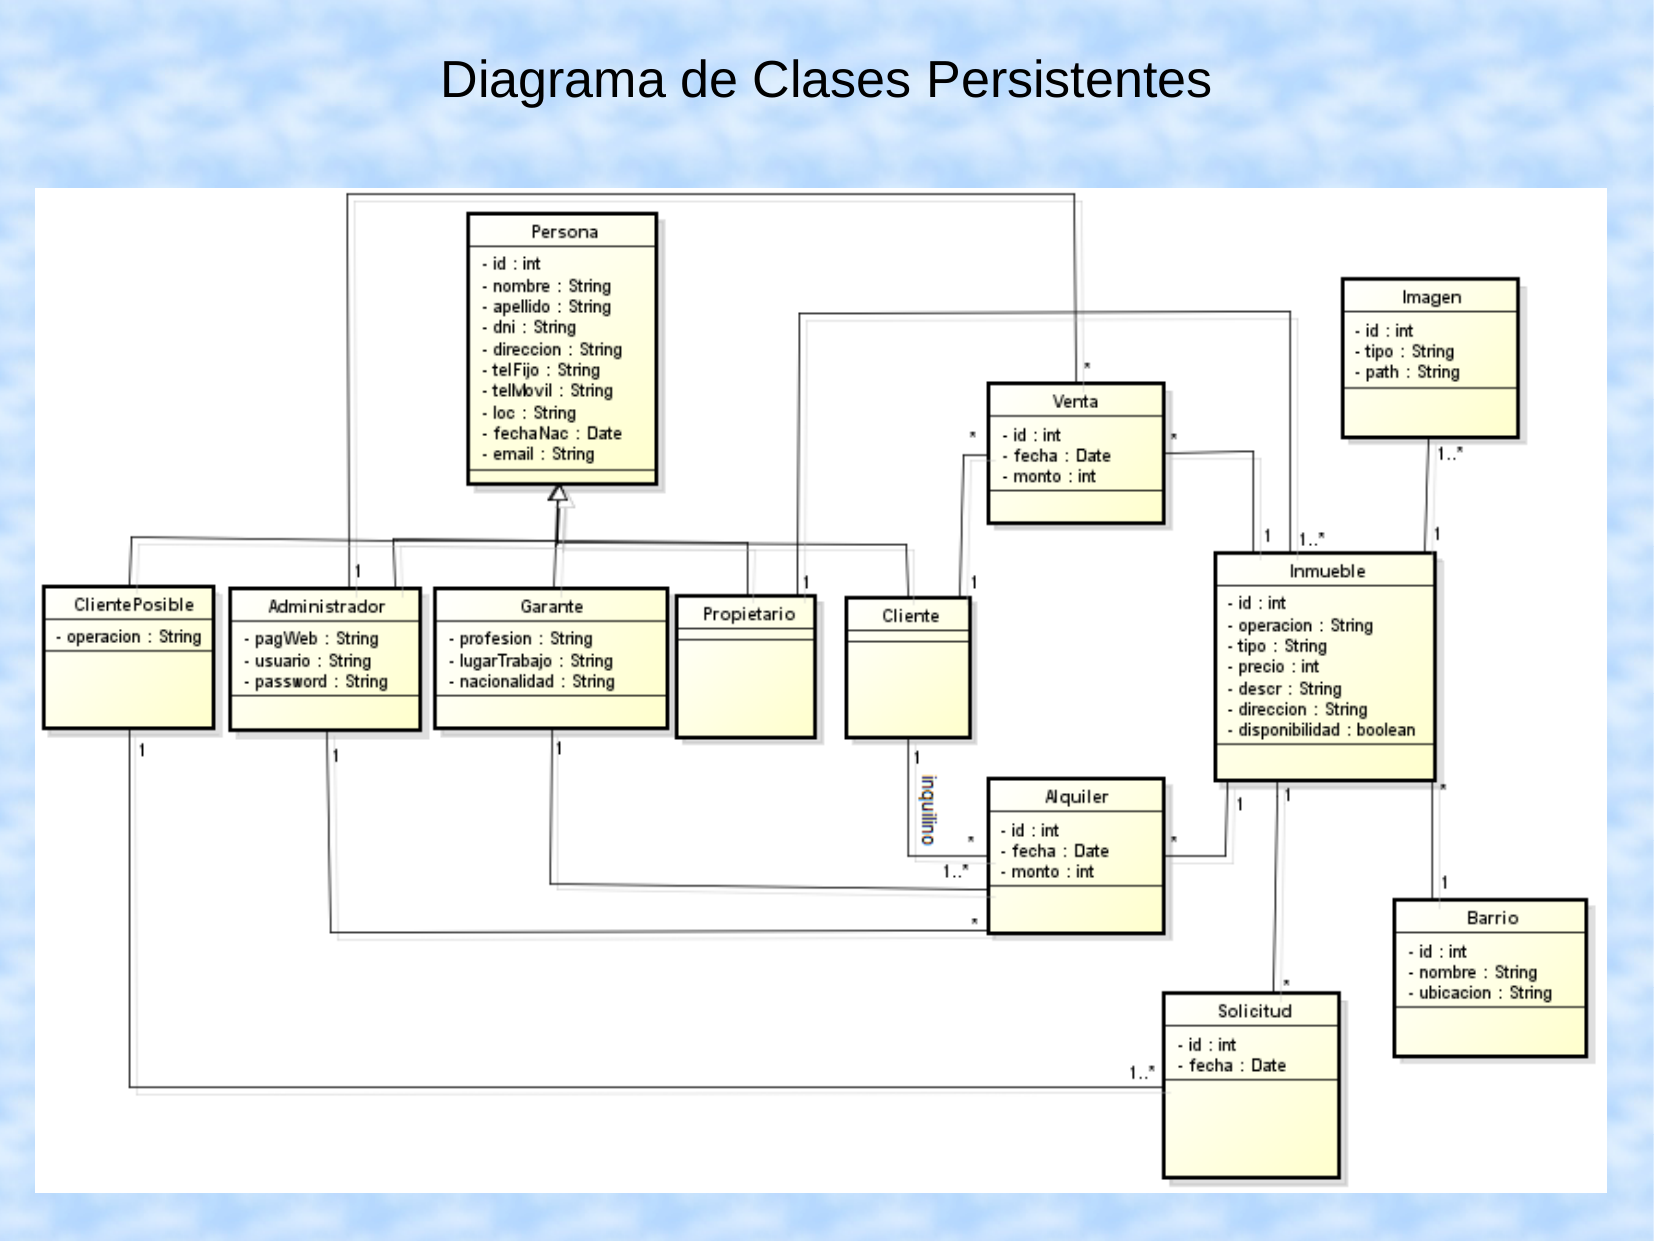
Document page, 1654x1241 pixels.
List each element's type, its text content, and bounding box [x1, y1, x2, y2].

title Diagrama de Clases Persistentes [82, 0, 1571, 184]
picture [0, 0, 1654, 1241]
